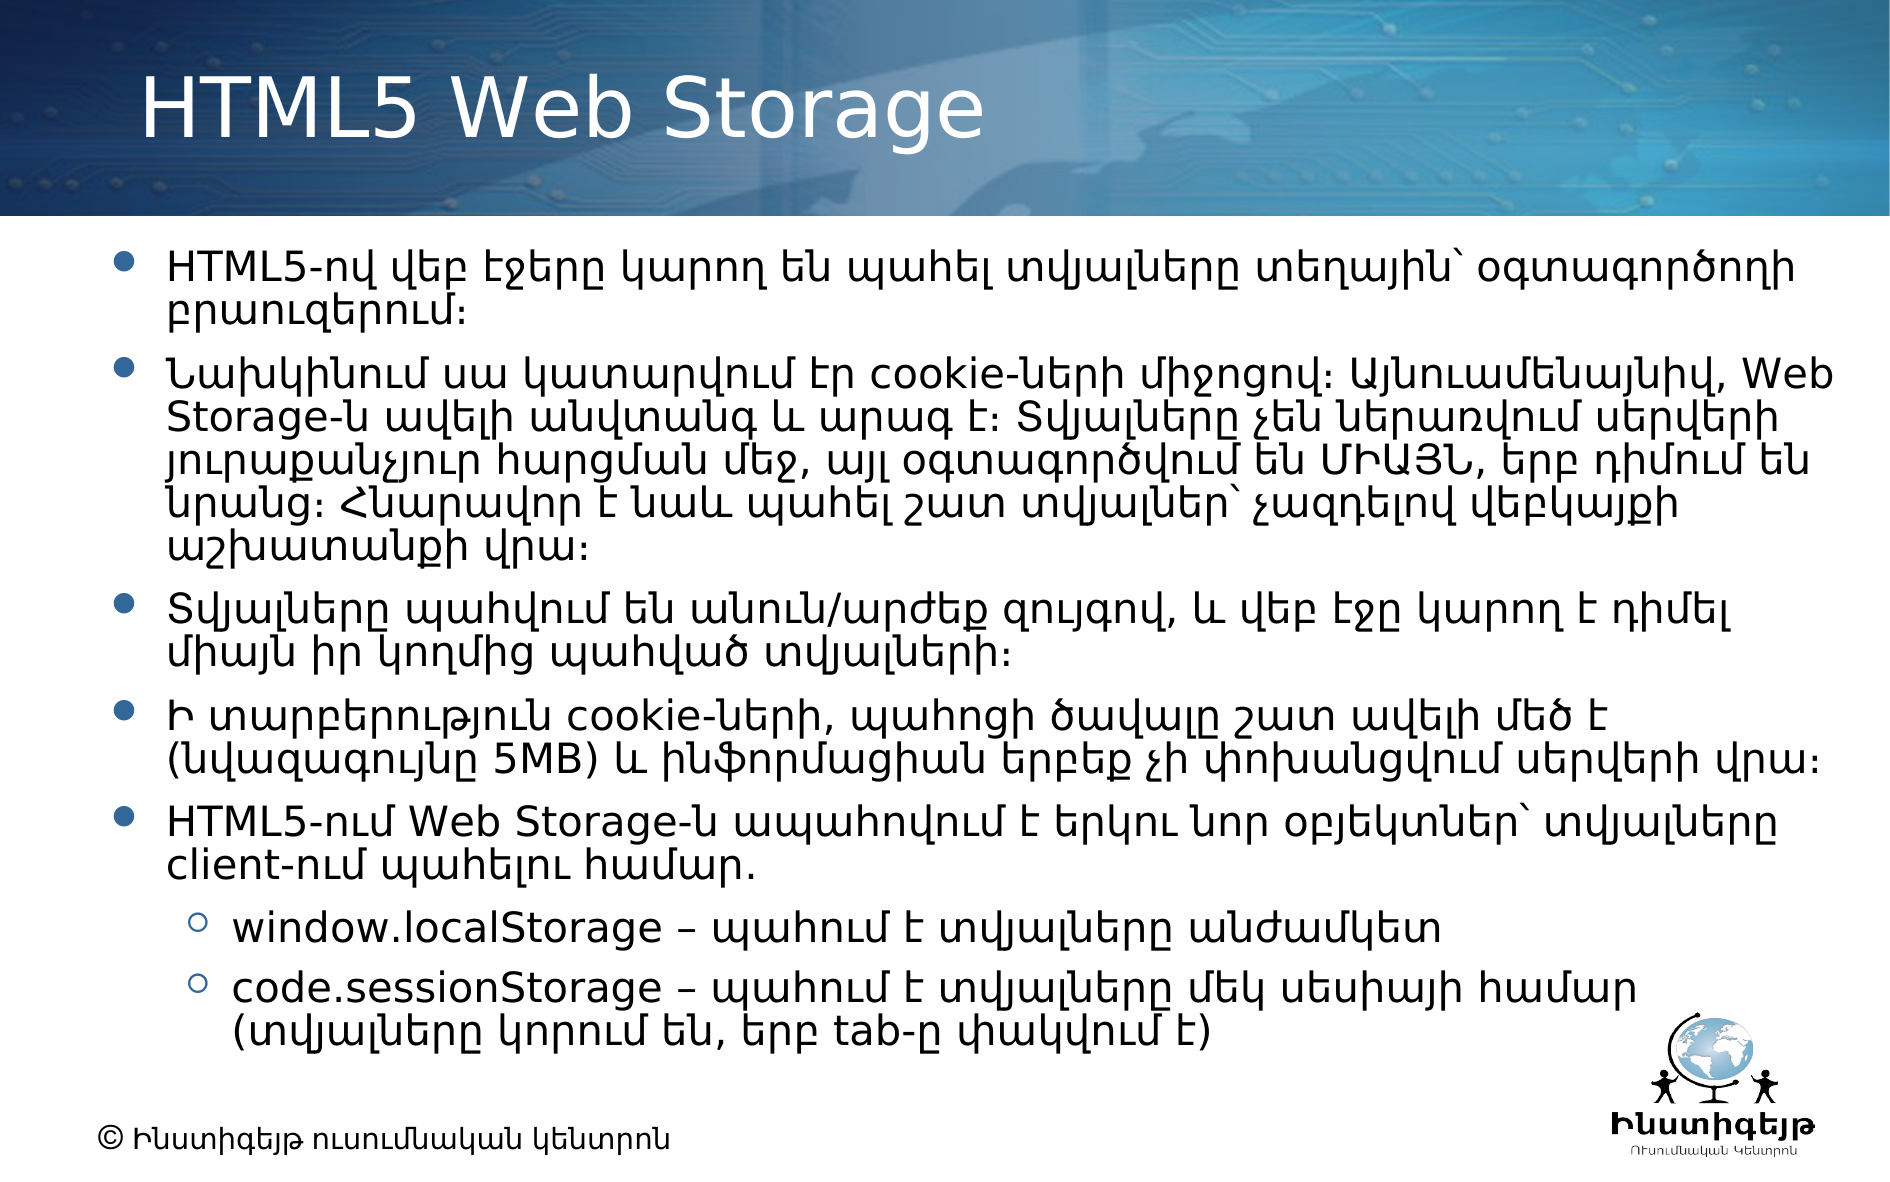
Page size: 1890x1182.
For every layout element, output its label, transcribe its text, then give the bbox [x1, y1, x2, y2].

picture [1612, 1012, 1815, 1157]
picture [0, 0, 1890, 216]
text_box HTML5 Web Storage [138, 82, 1801, 87]
list HTML5-ով վեբ էջերը կարող են պահել տվյալները տեղային՝ օգտագործողի բրաուզերում։ Նախկինում սա կատարվում էր cookie-ների միջոցով։ Այնուամենայնիվ, Web Storage-ն ավելի անվտանգ և արագ է։ Տվյալները չեն ներառվում սերվերի յուրաքանչյուր հարցման մեջ, այլ օգտագործվում են ՄԻԱՅՆ, երբ դիմում են նրանց։ Հնարավոր է նաև պահել շատ տվյալներ՝ չազդելով վեբկայքի աշխատանքի վրա։ Տվյալները պահվում են անուն/արժեք զույգով, և վեբ էջը կարող է դիմել միայն իր կողմից պահված տվյալների։ Ի տարբերություն cookie-ների, պահոցի ծավալը շատ ավելի մեծ է (նվազագույնը 5MB) և ինֆորմացիան երբեք չի փոխանցվում սերվերի վրա։ HTML5-ում Web Storage-ն ապահովում է երկու նոր օբյեկտներ՝ տվյալները client-ում պահելու համար․ window.localStorage – պահում է տվյալները անժամկետ code.sessionStorage – պահում է տվյալները մեկ սեսիայի համար (տվյալները կորում են, երբ tab-ը փակվում է) [110, 247, 1838, 274]
